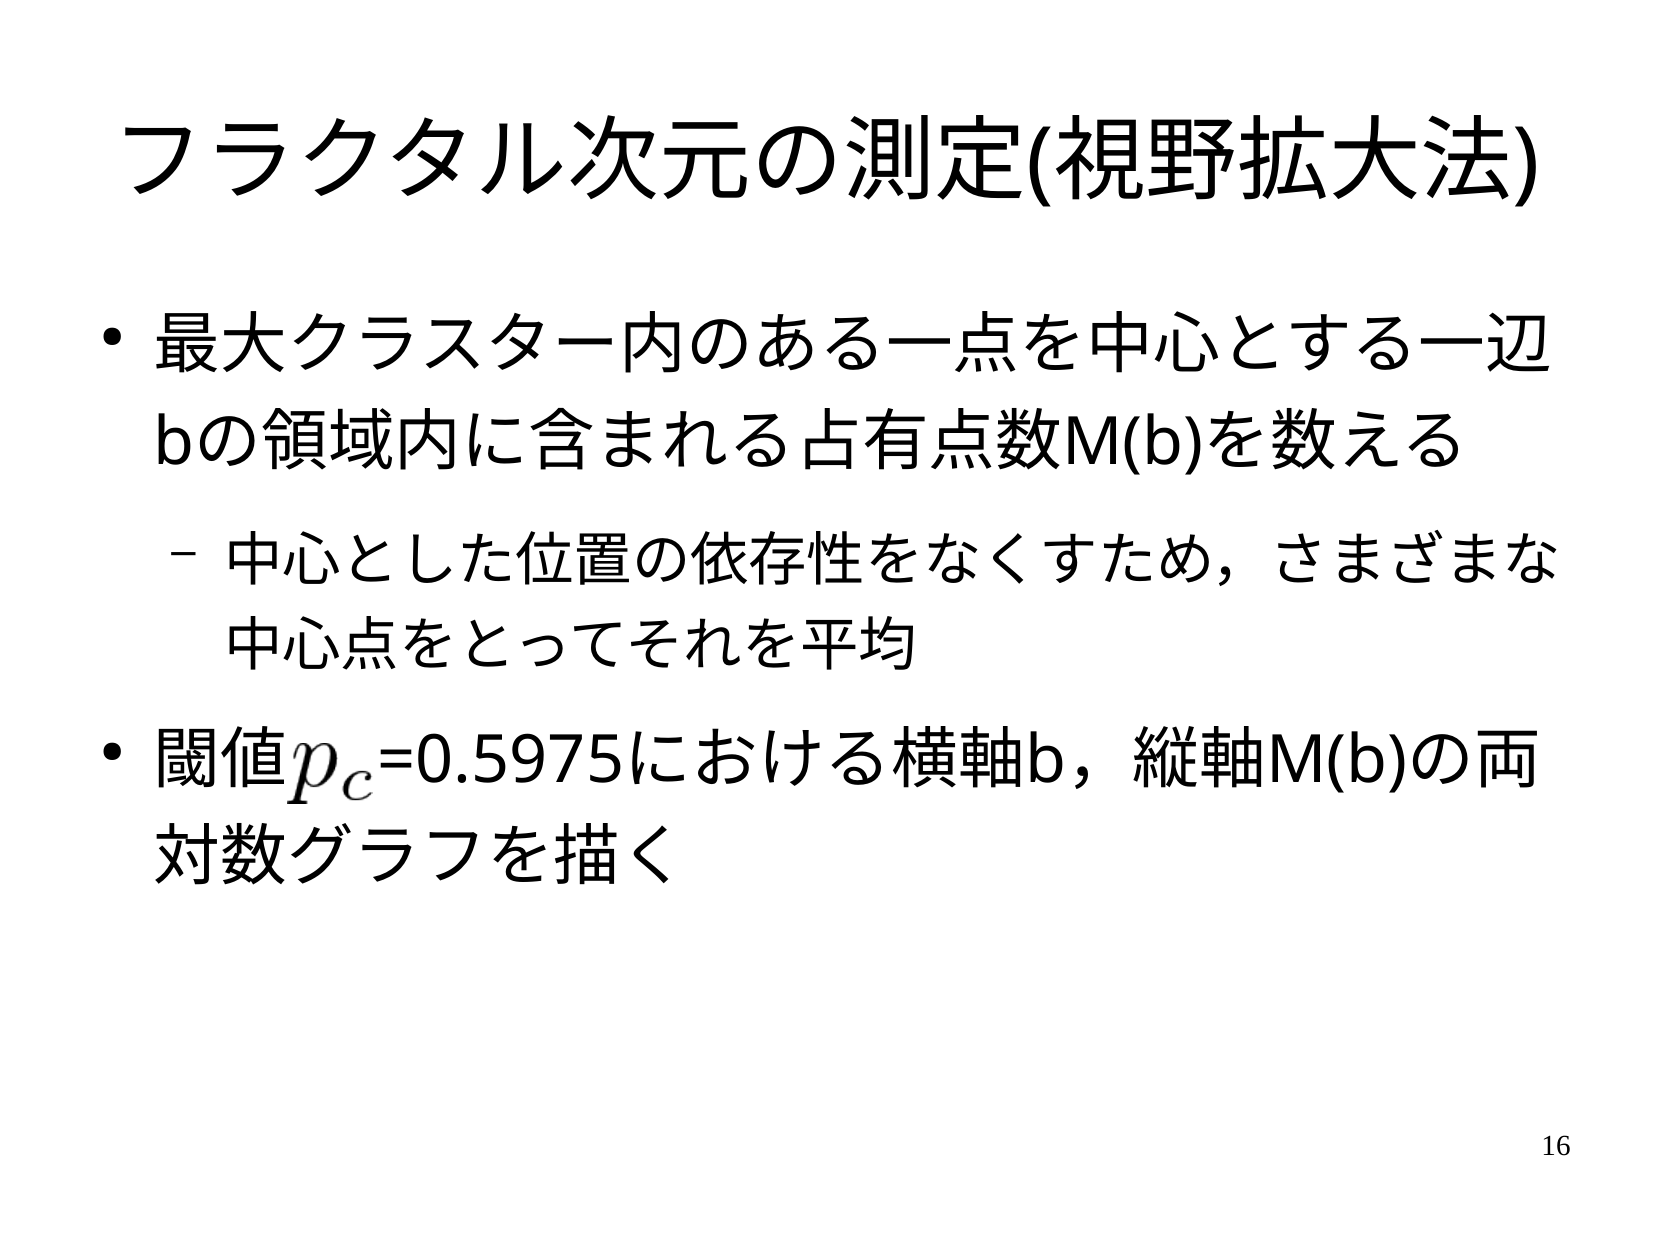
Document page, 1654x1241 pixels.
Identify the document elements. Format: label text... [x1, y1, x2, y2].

list 最大クラスター内のある一点を中心とする一辺bの領域内に含まれる占有点数M(b)を数える 中心とした位置の依存性をなくすため，さまざまな中心点をとってそれを平均 閾値 =0.5975における横軸b，縦軸M(b)の両対数グラフを描く [82, 290, 1571, 1010]
title フラクタル次元の測定(視野拡大法) [82, 49, 1571, 257]
picture [287, 743, 373, 804]
